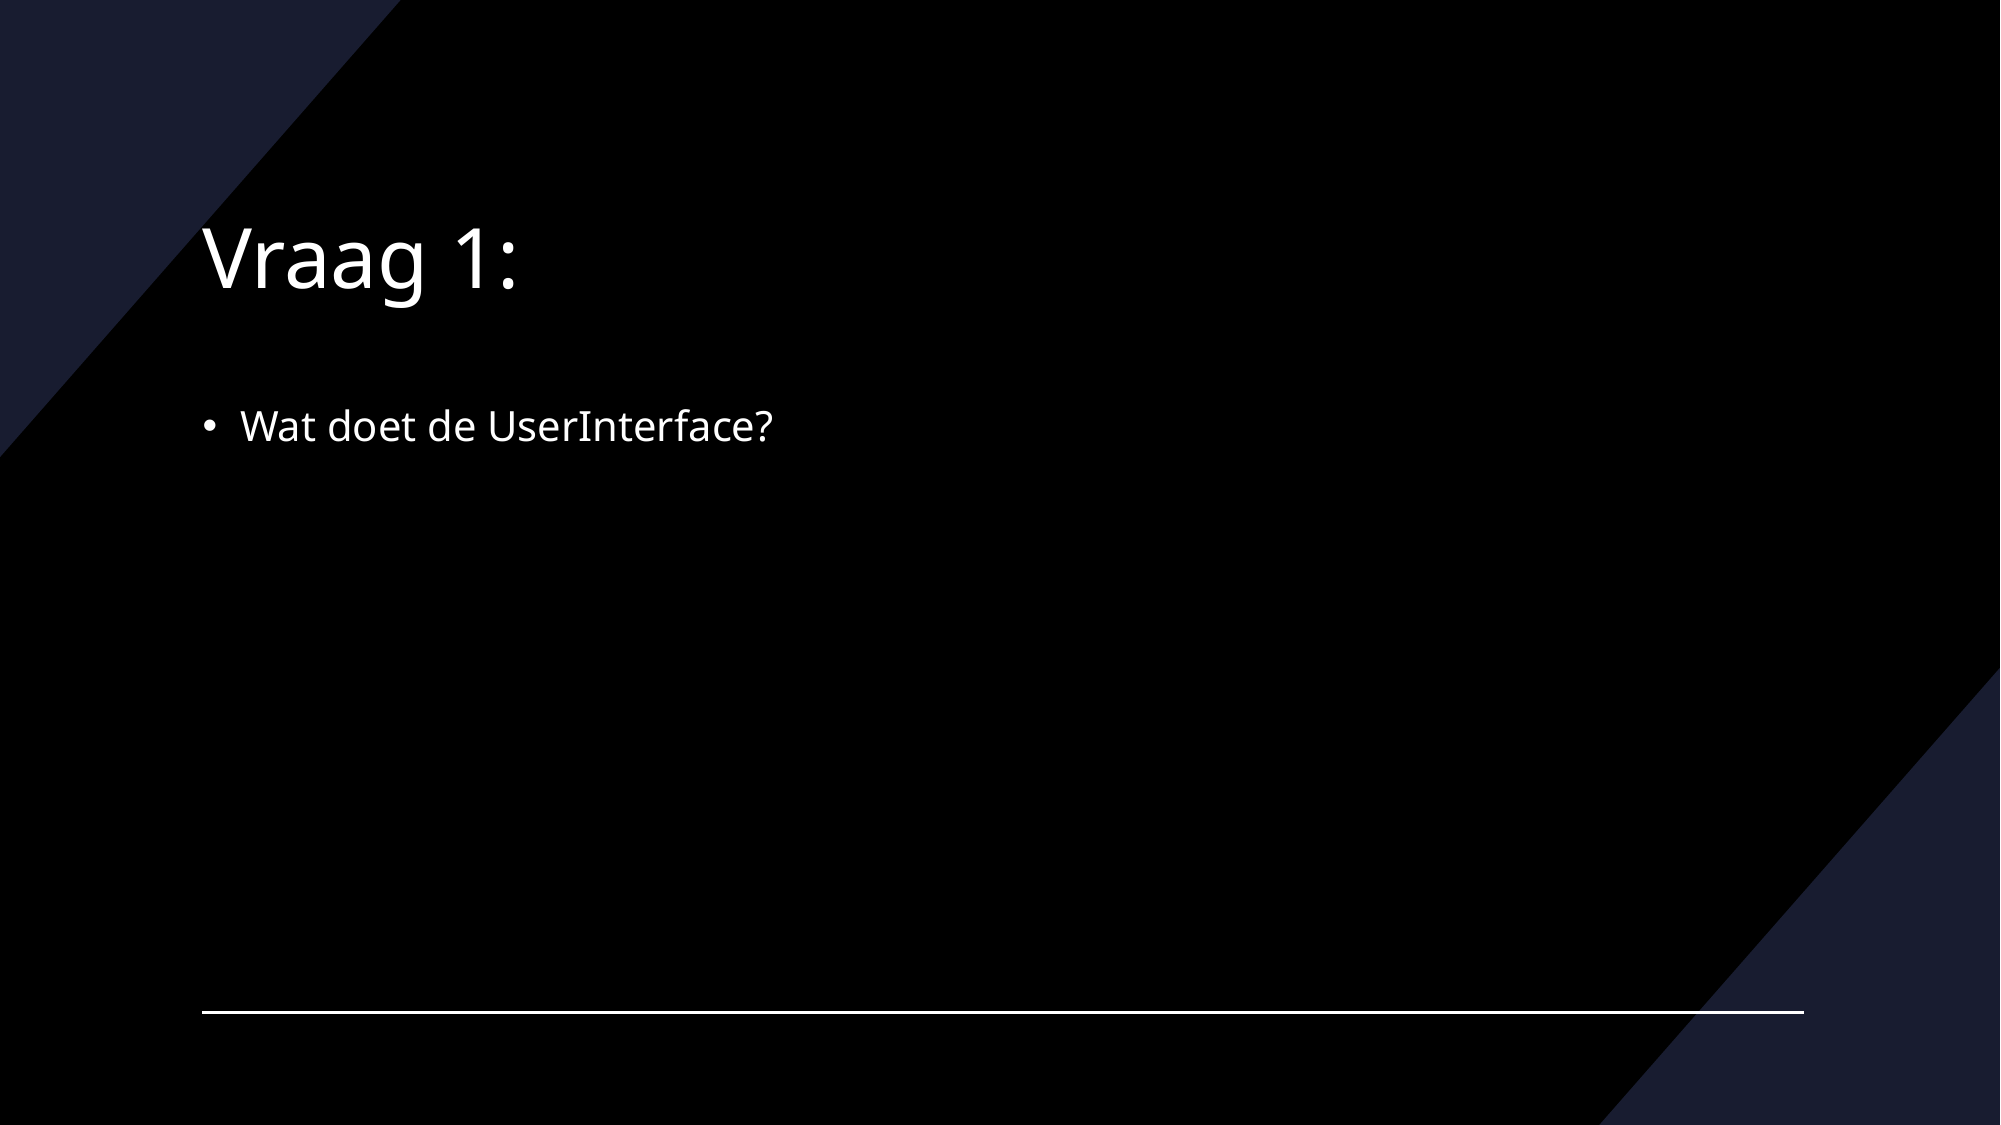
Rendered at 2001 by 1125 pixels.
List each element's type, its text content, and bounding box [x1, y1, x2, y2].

list Wat doet de UserInterface? [187, 382, 1813, 968]
title Vraag 1: [187, 143, 1813, 367]
